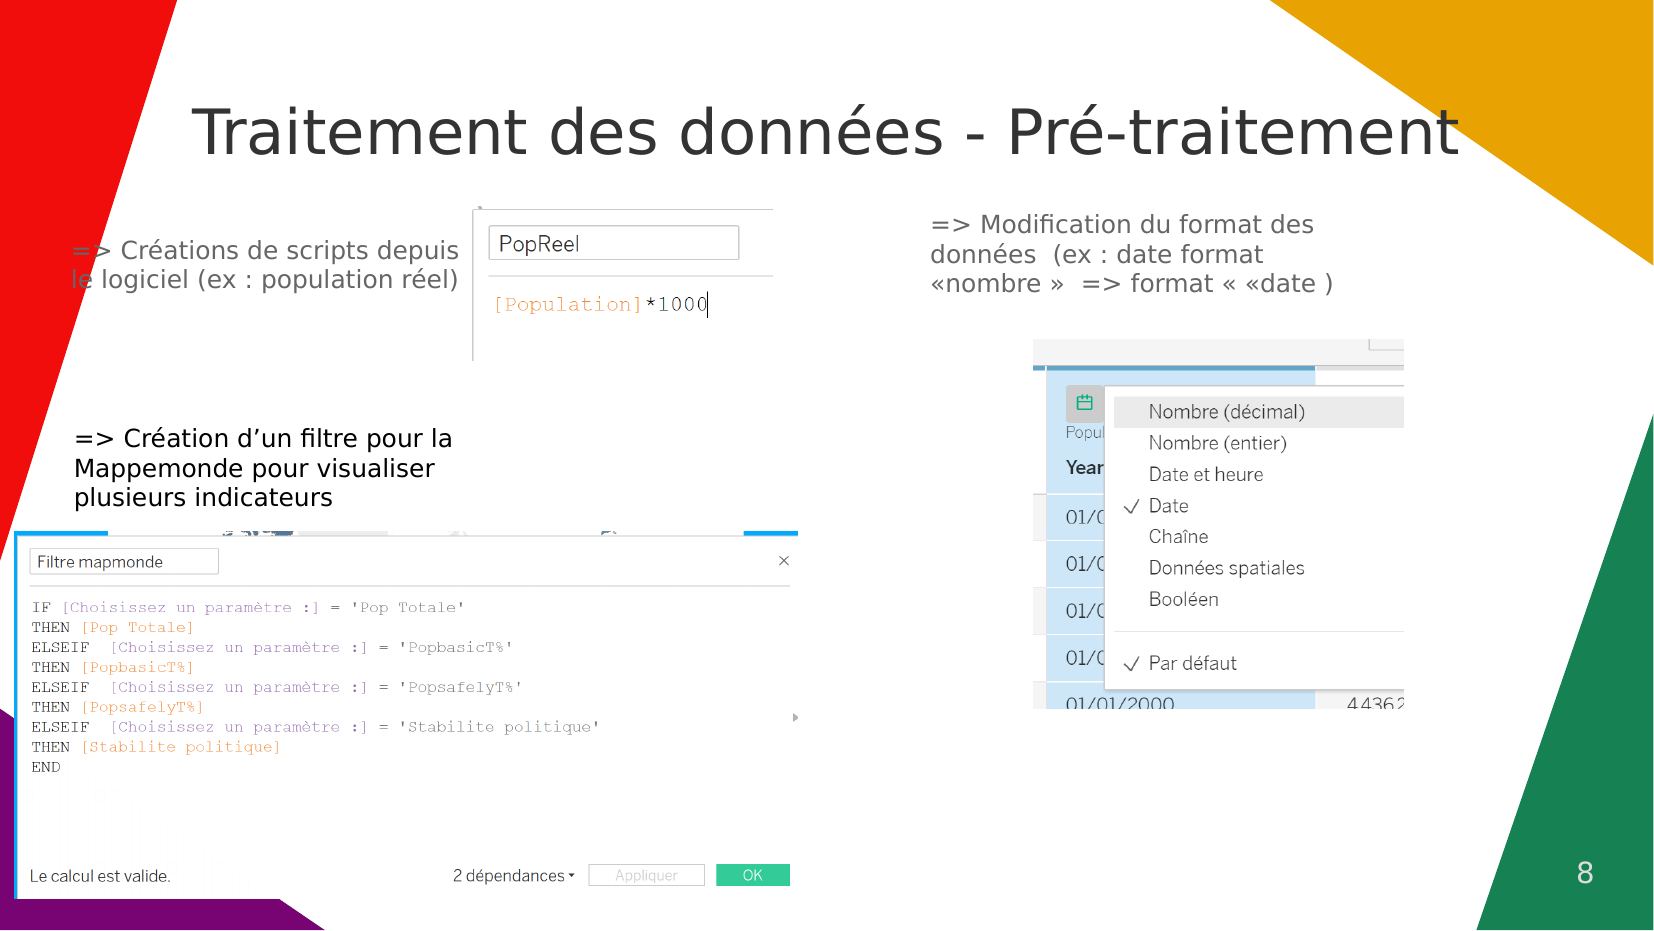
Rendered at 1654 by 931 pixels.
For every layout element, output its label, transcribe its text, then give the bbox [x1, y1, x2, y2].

title Traitement des données - Pré-traitement [118, 59, 1536, 207]
picture [18, 531, 798, 899]
picture [472, 206, 773, 362]
text_box => Création d’un filtre pour la Mappemonde pour visualiser plusieurs indicateurs [59, 417, 502, 531]
list => Créations de scripts depuis le logiciel (ex : population réel) [0, 236, 472, 326]
list => Modification du format des données (ex : date format «nombre » => format « «date ) [859, 210, 1391, 300]
picture [1033, 339, 1404, 709]
